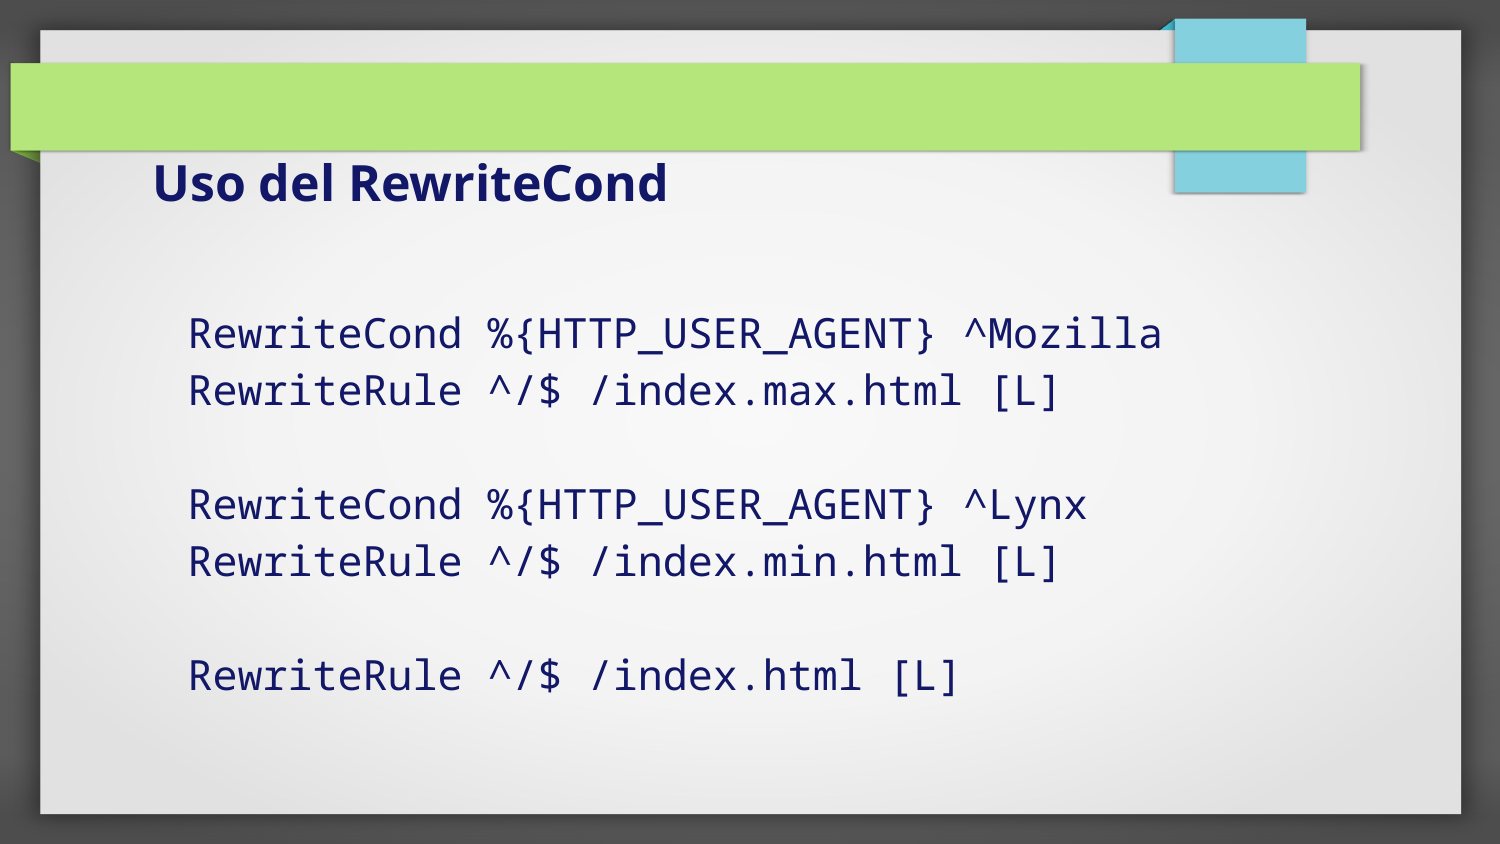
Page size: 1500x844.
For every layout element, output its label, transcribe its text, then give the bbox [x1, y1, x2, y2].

picture [0, 0, 1500, 844]
text_box RewriteCond %{HTTP_USER_AGENT} ^Mozilla RewriteRule ^/$ /index.max.html [L] RewriteCond %{HTTP_USER_AGENT} ^Lynx RewriteRule ^/$ /index.min.html [L] RewriteRule ^/$ /index.html [L] [137, 246, 1394, 844]
title Uso del RewriteCond [137, 146, 1011, 227]
